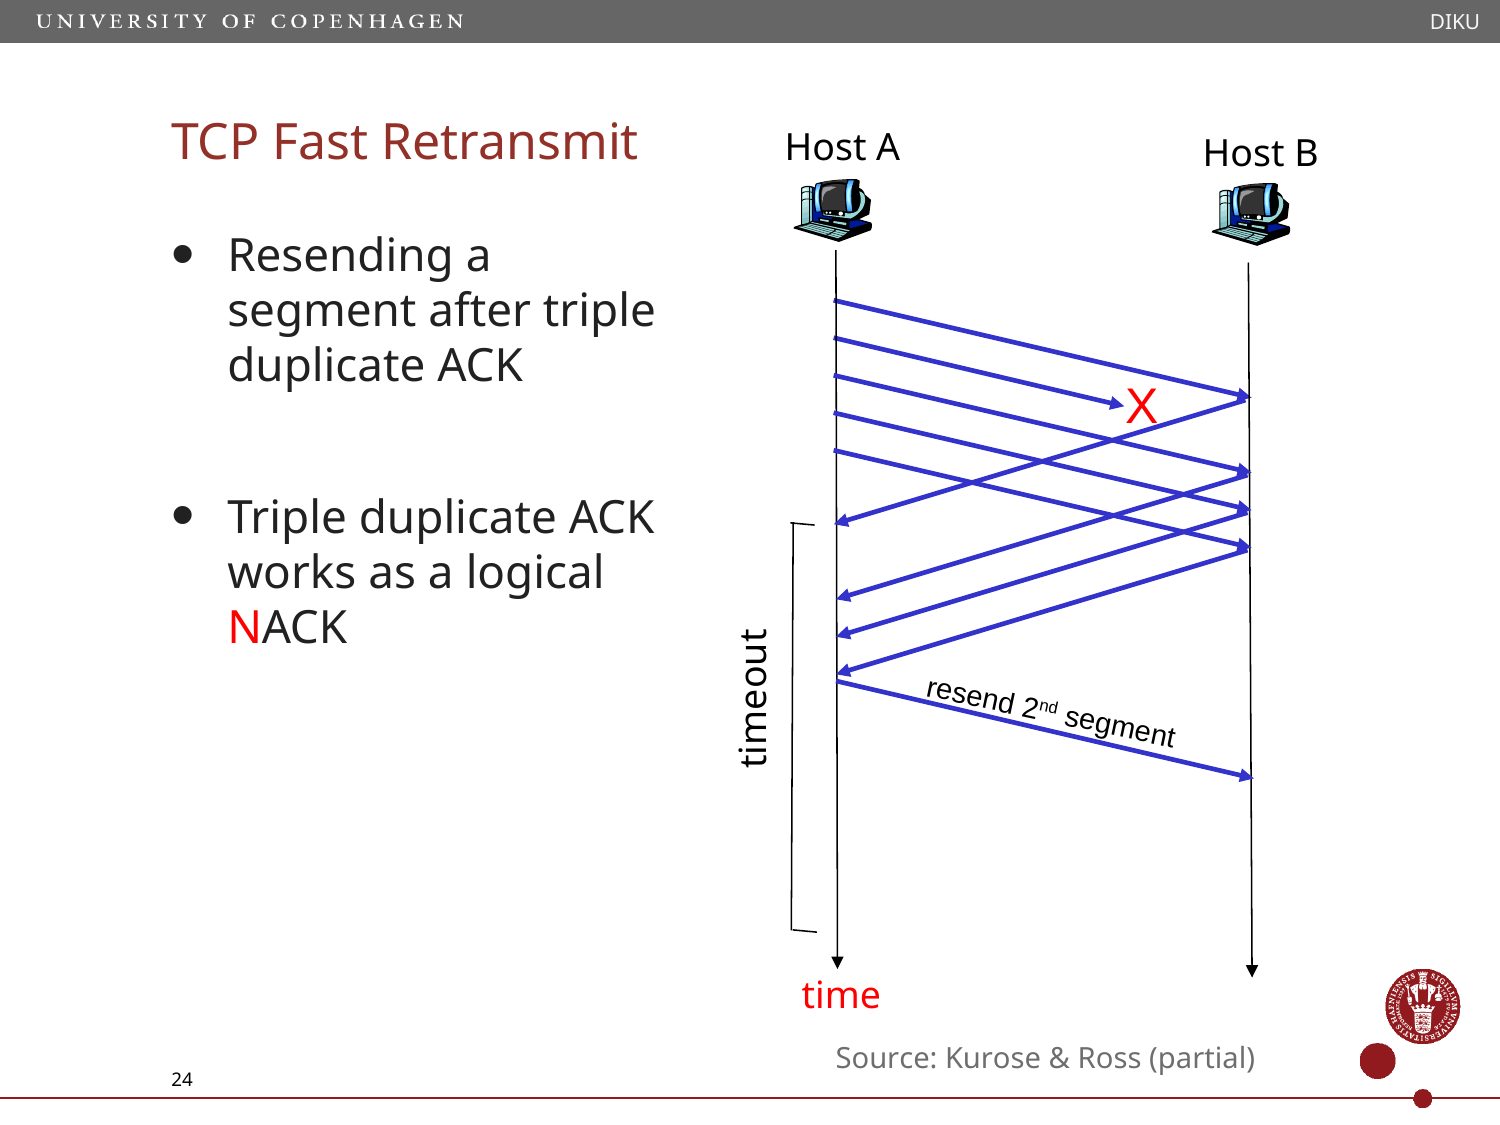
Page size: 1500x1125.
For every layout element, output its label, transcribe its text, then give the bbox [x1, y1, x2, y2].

text_box time [786, 962, 897, 1024]
text_box resend 2nd segment [907, 656, 1245, 775]
text_box Host A [769, 115, 916, 176]
text_box <number> [171, 1067, 522, 1092]
text_box DIKU [469, 0, 1495, 43]
picture [1211, 182, 1292, 246]
picture [0, 910, 1500, 1122]
text_box X [1110, 365, 1157, 442]
text_box Host B [1187, 121, 1334, 182]
title TCP Fast Retransmit [171, 75, 1329, 171]
picture [793, 178, 874, 242]
text_box Source: Kurose & Ross (partial) [820, 1031, 1341, 1083]
text_box timeout [720, 614, 782, 784]
list Resending a segment after triple duplicate ACK Triple duplicate ACK works as a logical NACK [171, 225, 668, 900]
